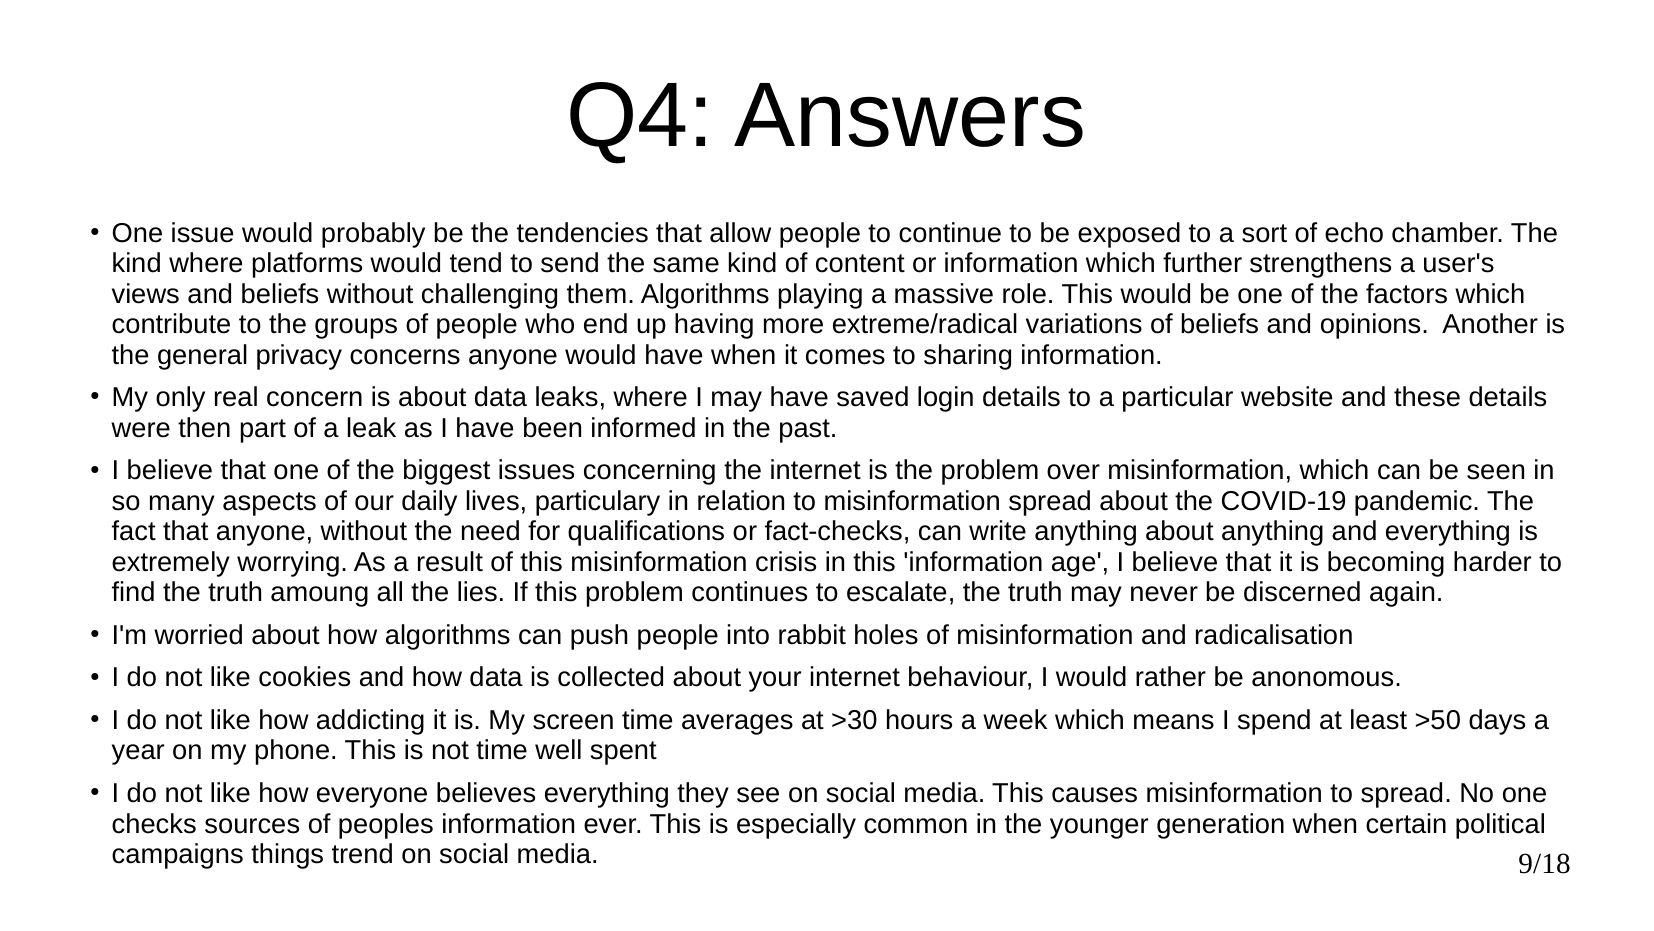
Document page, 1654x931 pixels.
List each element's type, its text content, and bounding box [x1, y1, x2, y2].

title Q4: Answers [82, 37, 1571, 193]
list One issue would probably be the tendencies that allow people to continue to be exposed to a sort of echo chamber. The kind where platforms would tend to send the same kind of content or information which further strengthens a user's views and beliefs without challenging them. Algorithms playing a massive role. This would be one of the factors which contribute to the groups of people who end up having more extreme/radical variations of beliefs and opinions. Another is the general privacy concerns anyone would have when it comes to sharing information. My only real concern is about data leaks, where I may have saved login details to a particular website and these details were then part of a leak as I have been informed in the past. I believe that one of the biggest issues concerning the internet is the problem over misinformation, which can be seen in so many aspects of our daily lives, particulary in relation to misinformation spread about the COVID-19 pandemic. The fact that anyone, without the need for qualifications or fact-checks, can write anything about anything and everything is extremely worrying. As a result of this misinformation crisis in this 'information age', I believe that it is becoming harder to find the truth amoung all the lies. If this problem continues to escalate, the truth may never be discerned again. I'm worried about how algorithms can push people into rabbit holes of misinformation and radicalisation I do not like cookies and how data is collected about your internet behaviour, I would rather be anonomous. I do not like how addicting it is. My screen time averages at >30 hours a week which means I spend at least >50 days a year on my phone. This is not time well spent I do not like how everyone believes everything they see on social media. This causes misinformation to spread. No one checks sources of peoples information ever. This is especially common in the younger generation when certain political campaigns things trend on social media. [82, 217, 1571, 886]
